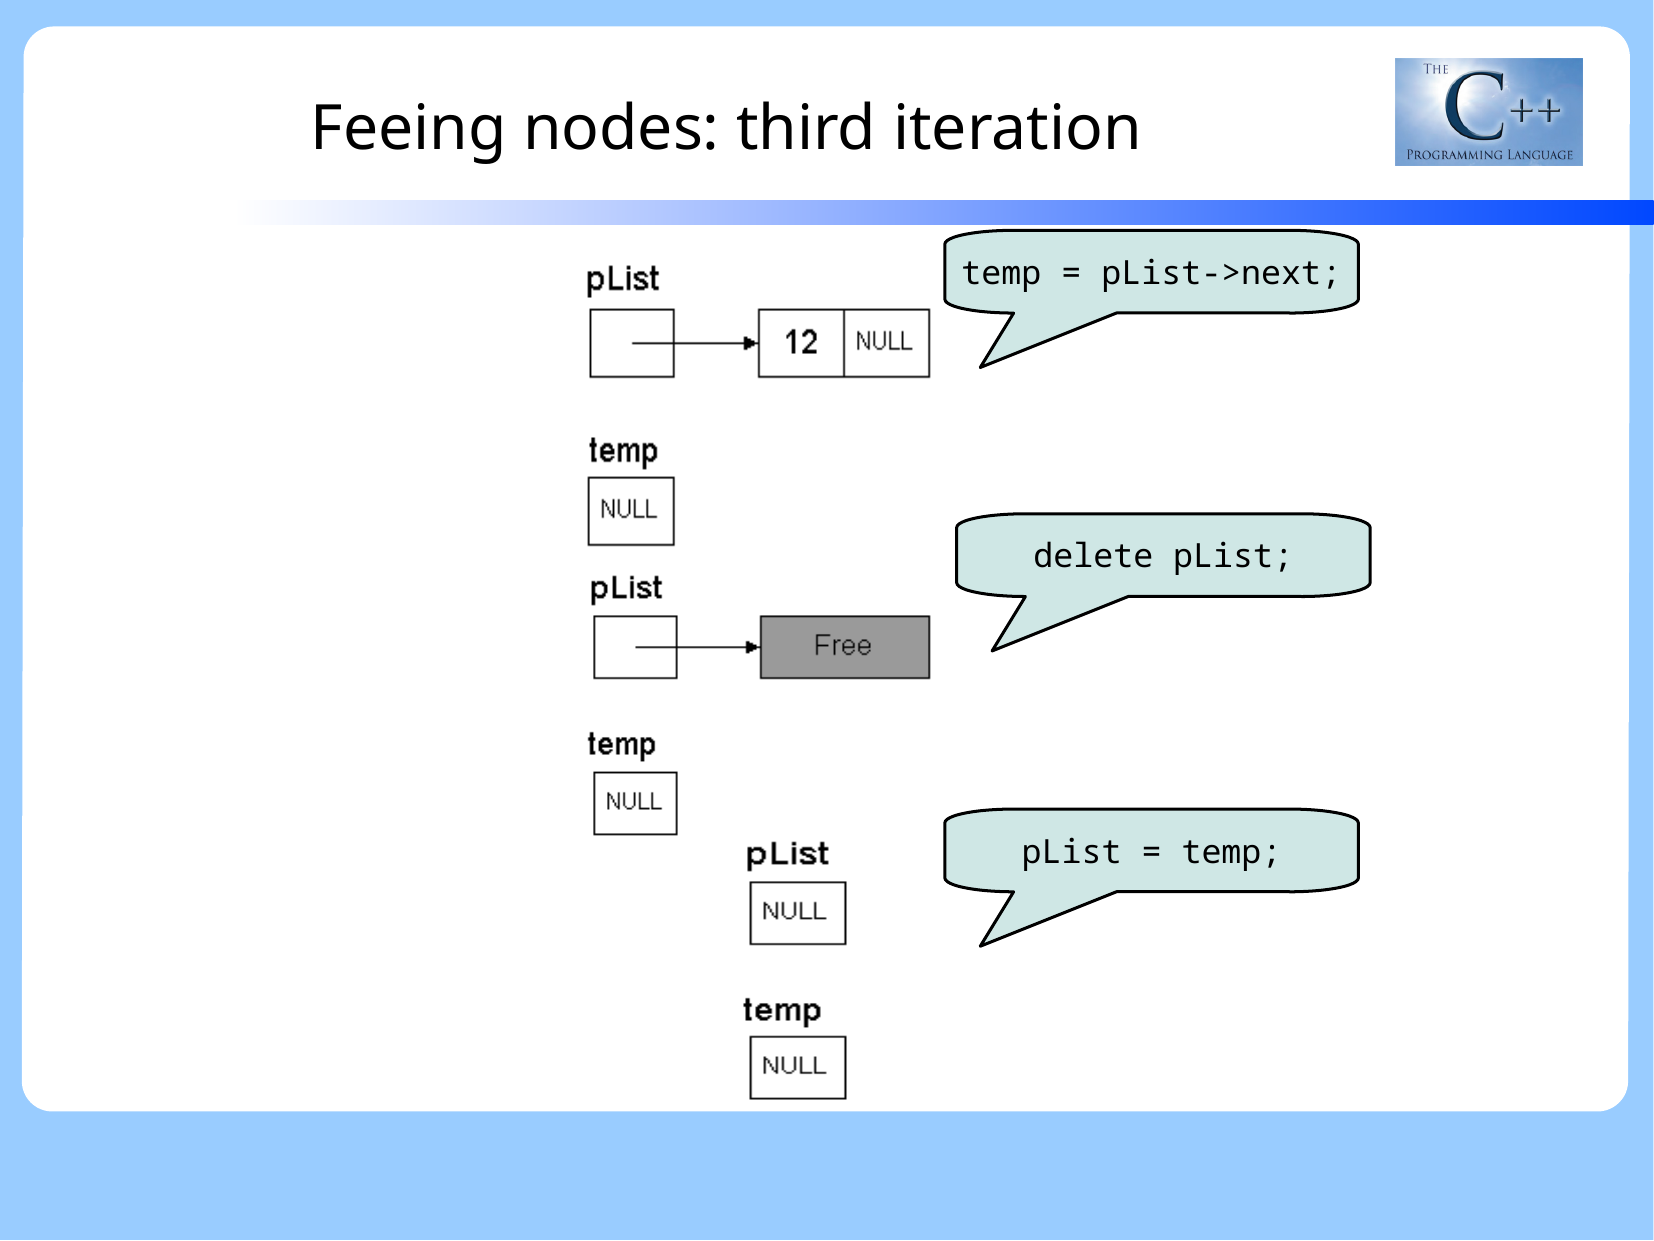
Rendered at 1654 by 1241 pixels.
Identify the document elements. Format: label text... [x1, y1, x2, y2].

picture [574, 255, 934, 550]
text_box temp = pList->next; [944, 230, 1359, 368]
title Feeing nodes: third iteration [82, 49, 1371, 201]
picture [578, 566, 934, 1105]
text_box pList = temp; [944, 809, 1359, 947]
text_box delete pList; [956, 513, 1371, 651]
picture [1395, 58, 1583, 166]
